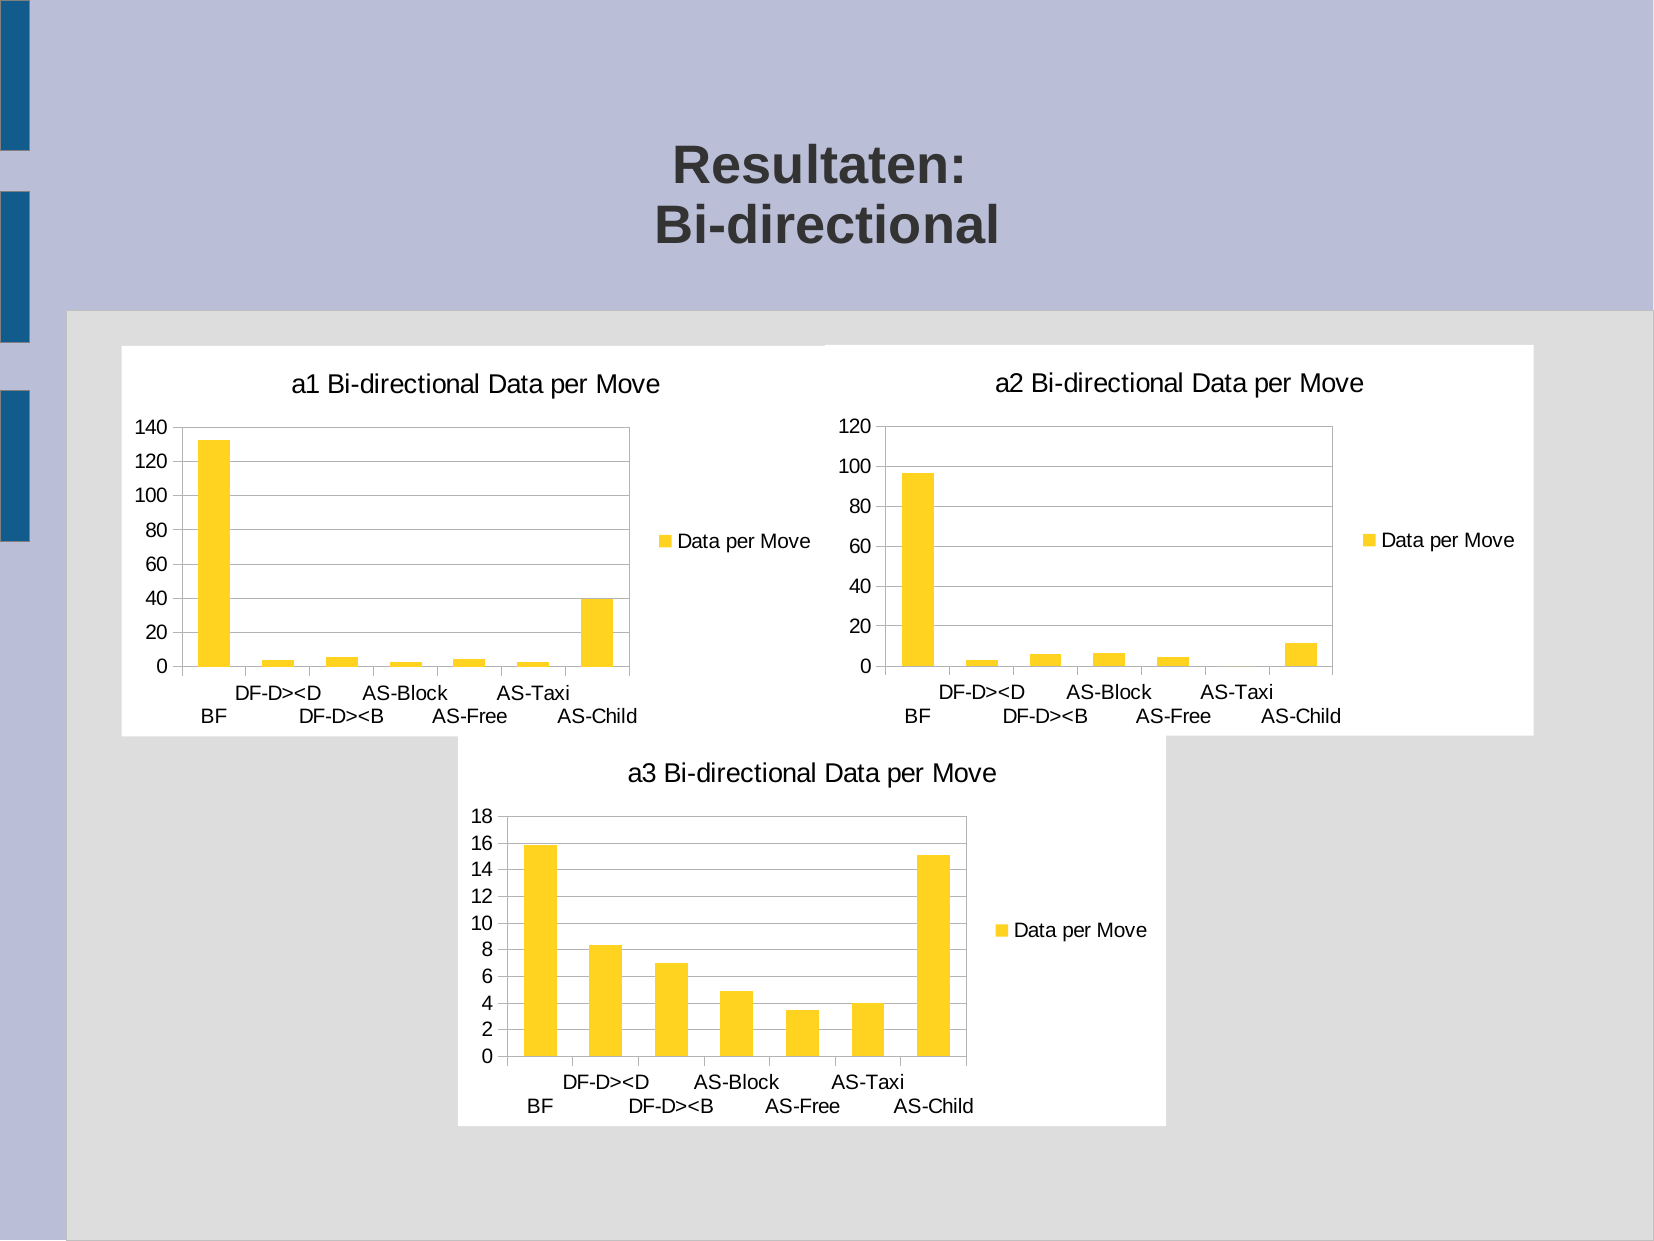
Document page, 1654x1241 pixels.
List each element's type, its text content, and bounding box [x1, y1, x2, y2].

chart [121, 344, 1534, 1127]
title Resultaten: Bi-directional [121, 91, 1534, 299]
